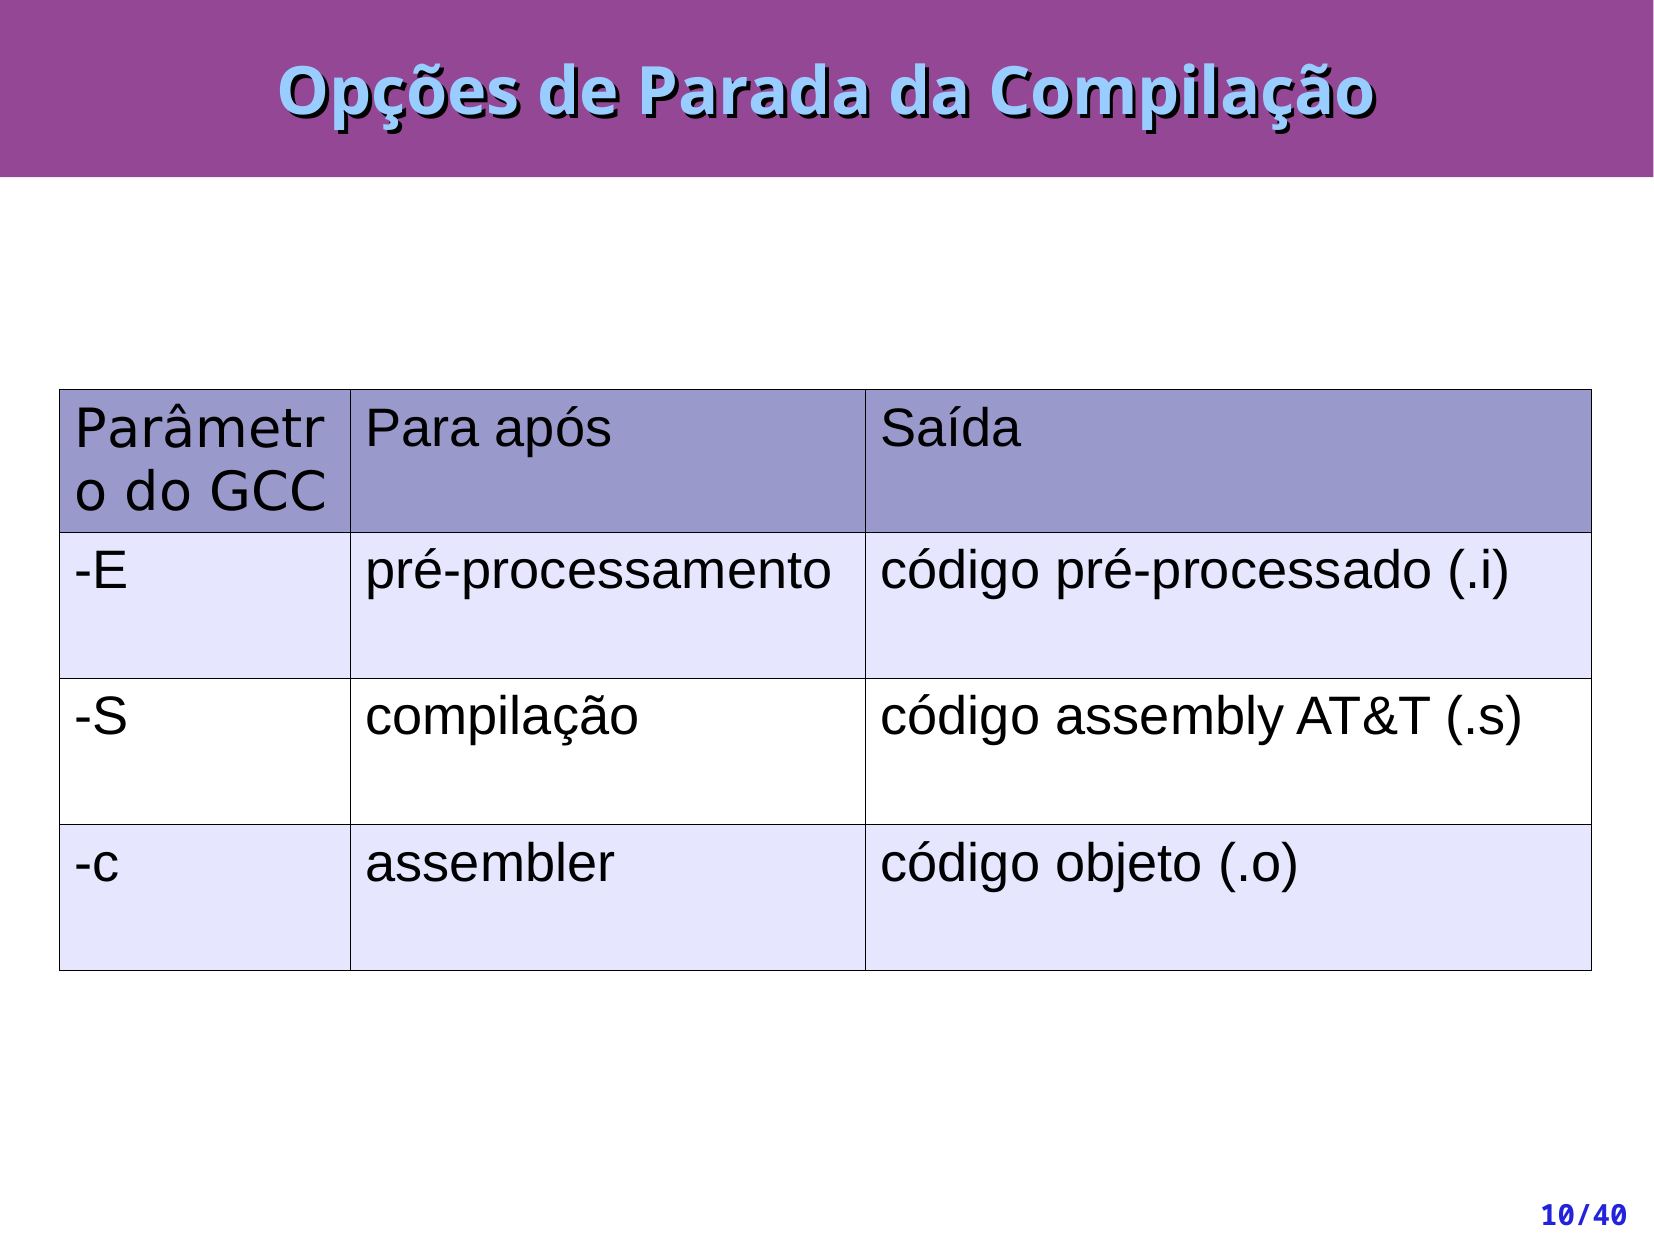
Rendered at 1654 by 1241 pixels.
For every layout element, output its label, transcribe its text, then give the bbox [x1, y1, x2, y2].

table_cell assembler [351, 825, 865, 970]
table_header Parâmetro do GCC [60, 390, 350, 532]
table_cell compilação [351, 679, 865, 824]
table_cell código objeto (.o) [866, 825, 1591, 970]
table_header Para após [351, 390, 865, 532]
table_cell -c [60, 825, 350, 970]
table_cell código assembly AT&T (.s) [866, 679, 1591, 824]
table_header Saída [866, 390, 1591, 532]
table_cell pré-processamento [351, 533, 865, 678]
table_cell código pré-processado (.i) [866, 533, 1591, 678]
table_cell -E [60, 533, 350, 678]
title Opções de Parada da Compilação [0, 0, 1654, 178]
table_cell -S [60, 679, 350, 824]
